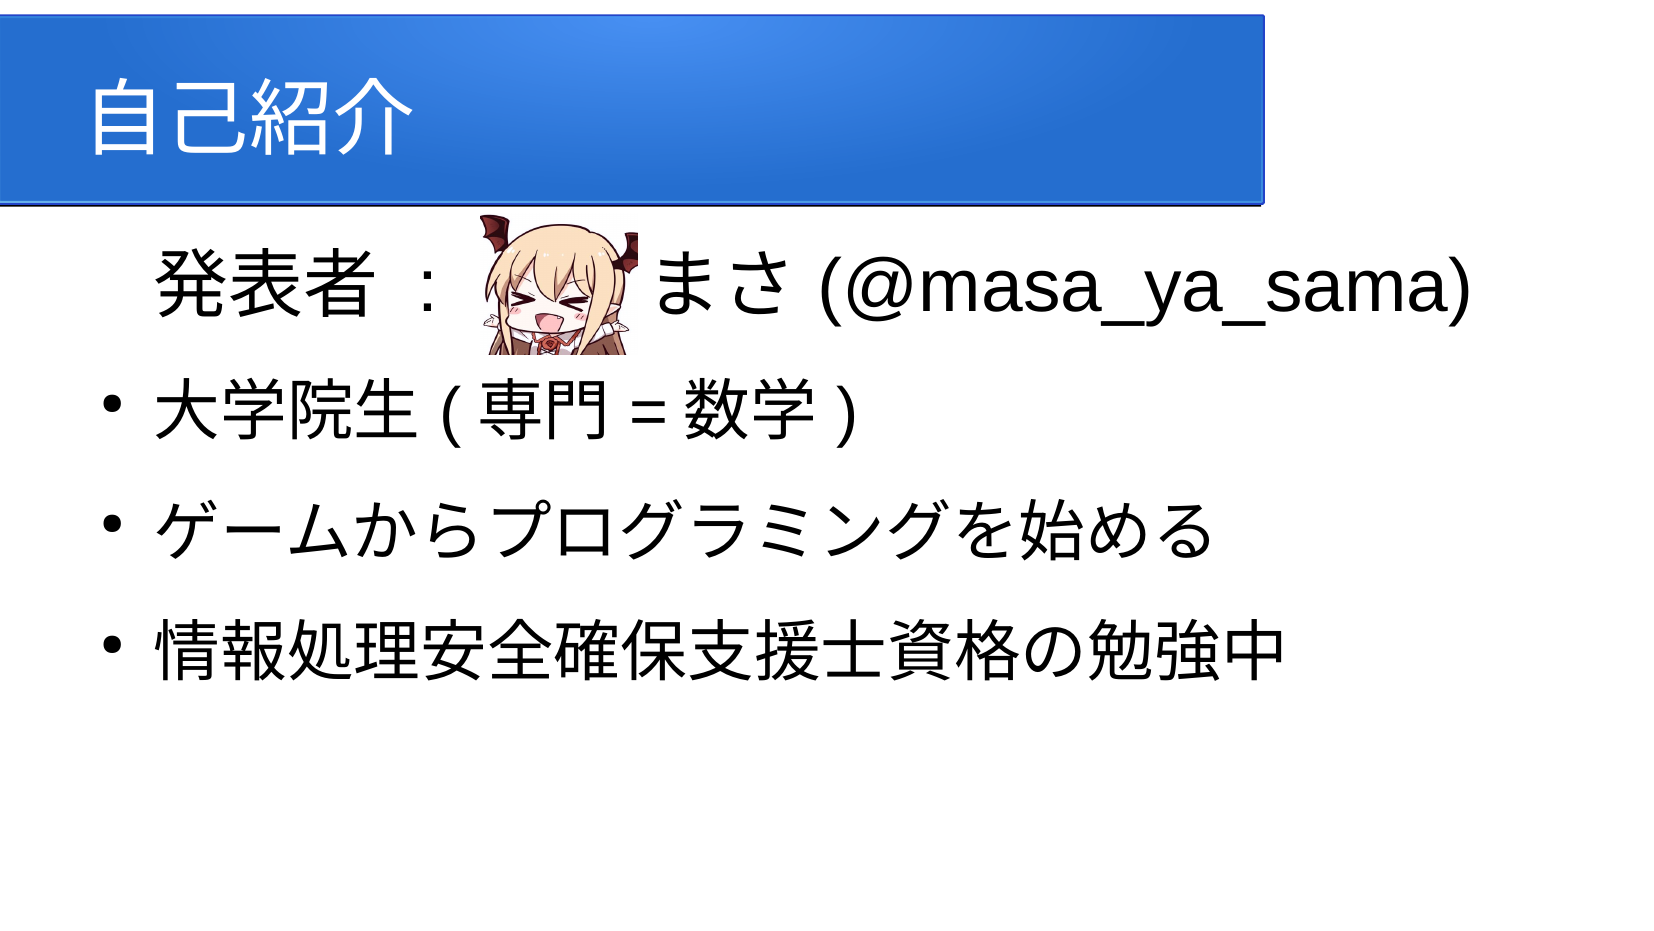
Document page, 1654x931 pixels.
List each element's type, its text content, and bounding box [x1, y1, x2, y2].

title 自己紹介 [82, 35, 1235, 189]
list 発表者 : まさ(@masa_ya_sama) 大学院生(専門=数学) ゲームからプログラミングを始める 情報処理安全確保支援士資格の勉強中 [82, 224, 1571, 764]
picture [480, 213, 638, 355]
